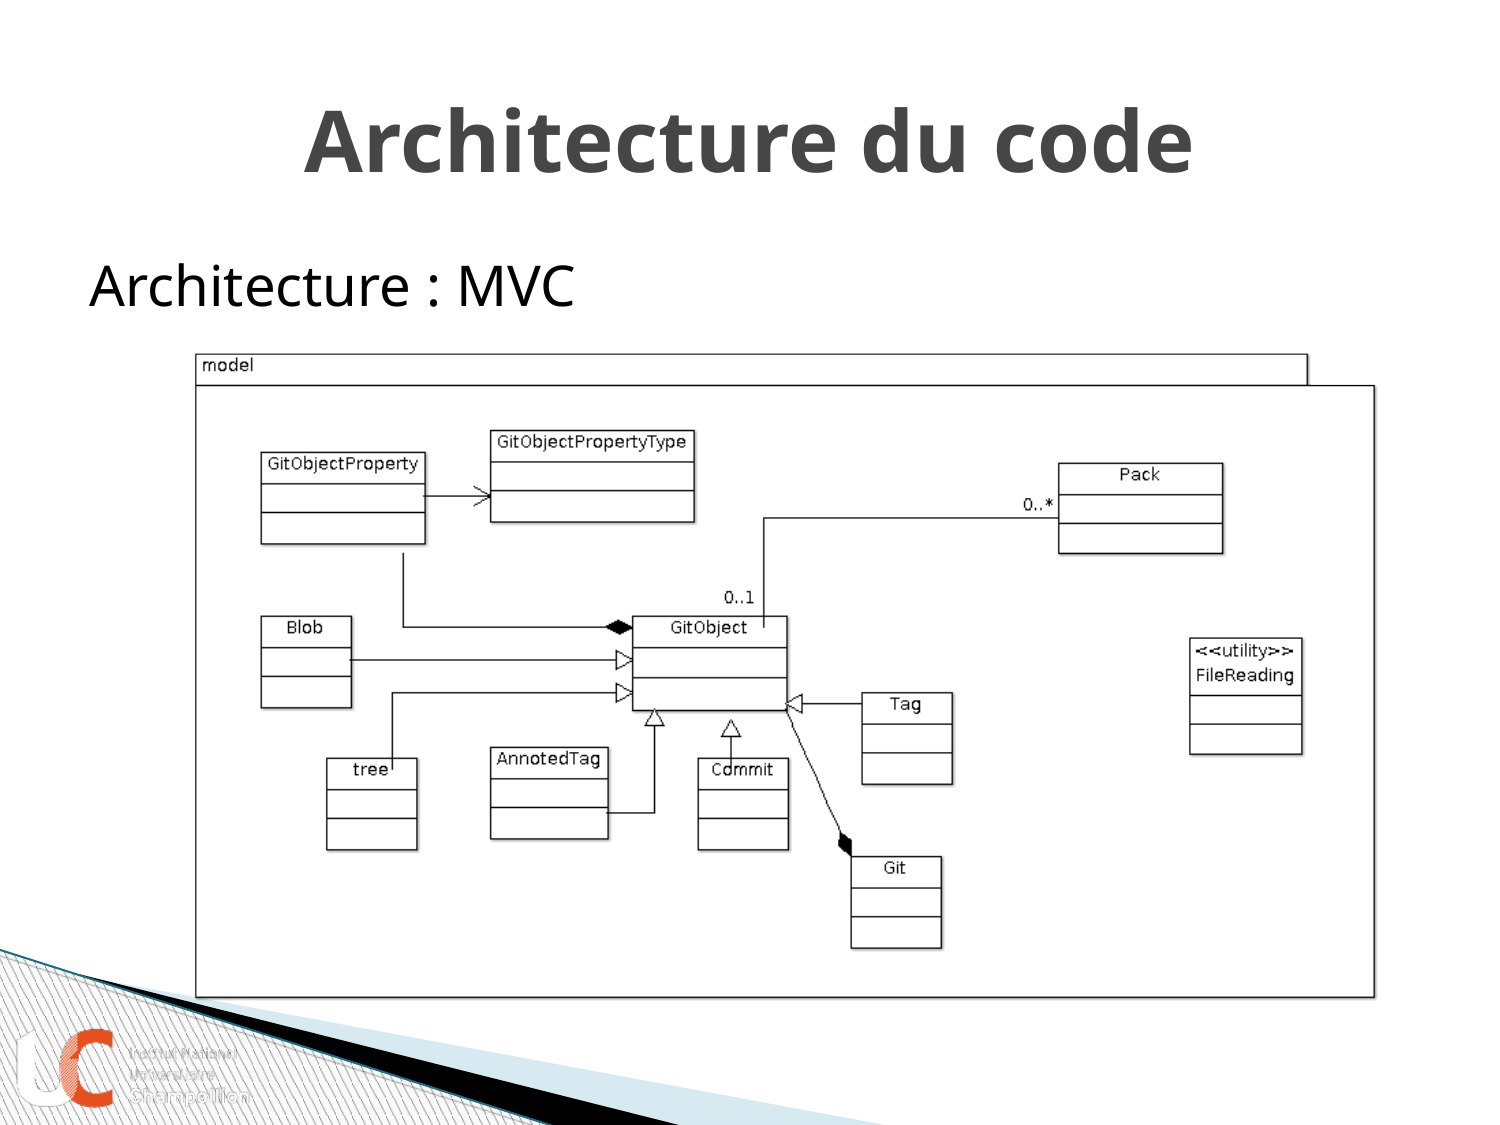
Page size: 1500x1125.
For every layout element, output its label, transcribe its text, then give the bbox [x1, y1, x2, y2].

list Architecture : MVC [75, 243, 1425, 986]
picture [187, 344, 1386, 1006]
title Architecture du code [75, 45, 1425, 233]
picture [0, 952, 543, 1125]
